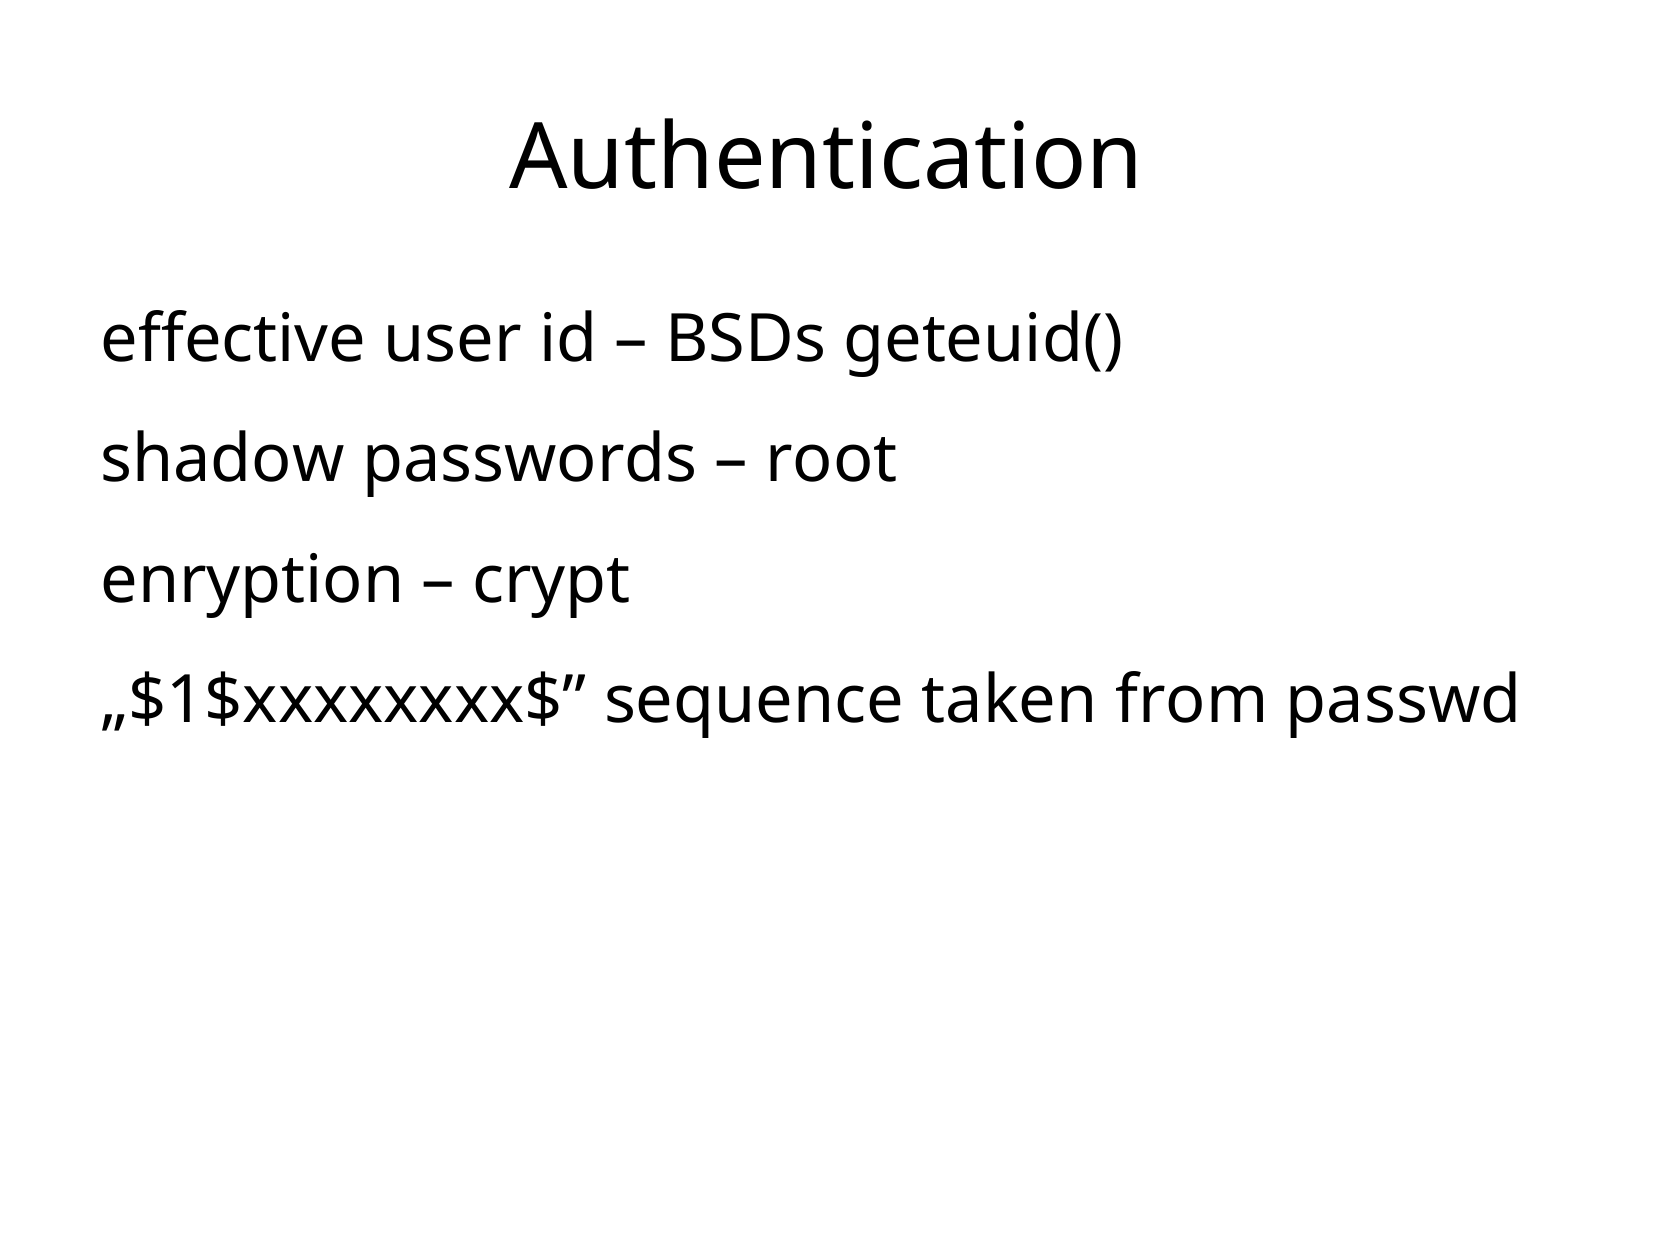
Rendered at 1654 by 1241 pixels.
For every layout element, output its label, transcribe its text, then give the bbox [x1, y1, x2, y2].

title Authentication [82, 49, 1571, 257]
list effective user id – BSDs geteuid() shadow passwords – root enryption – crypt „$1$xxxxxxxx$” sequence taken from passwd [82, 290, 1571, 1109]
